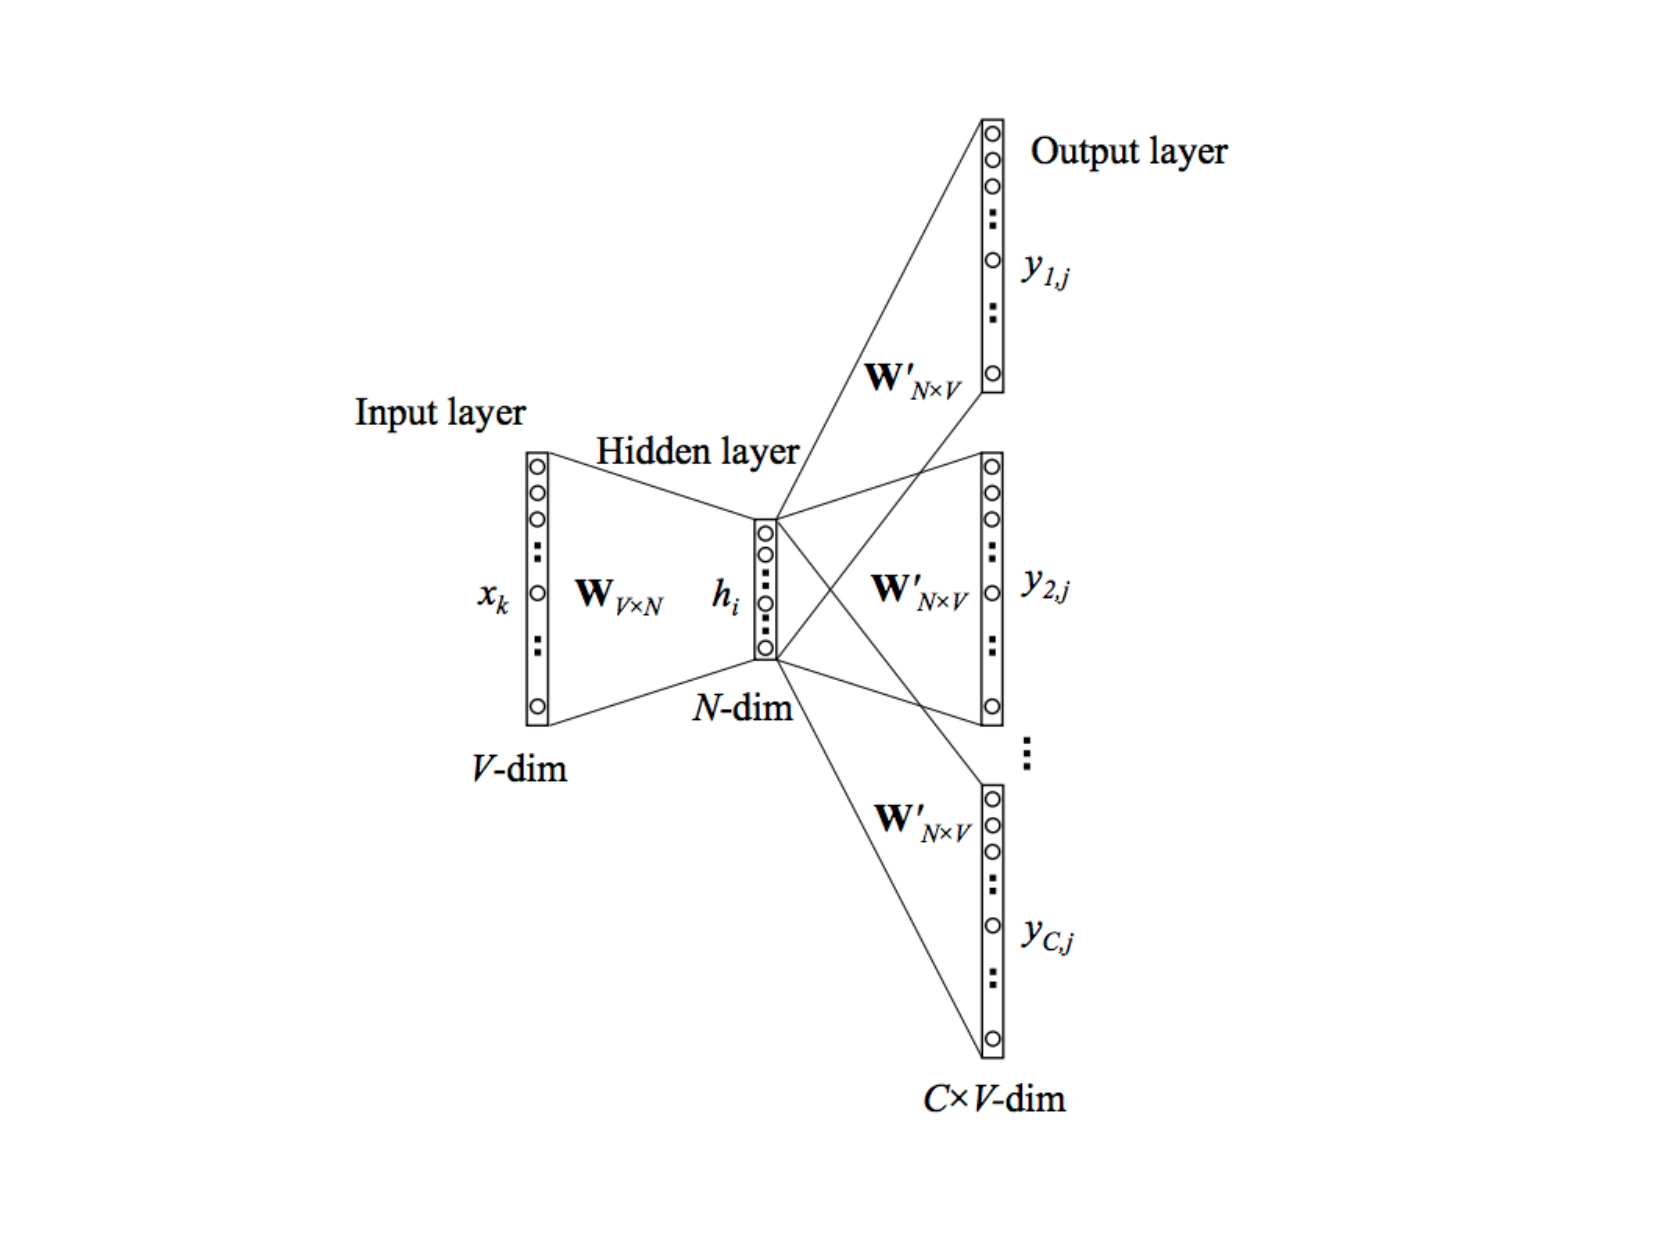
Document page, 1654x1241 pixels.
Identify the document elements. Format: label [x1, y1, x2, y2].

picture [330, 98, 1268, 1143]
